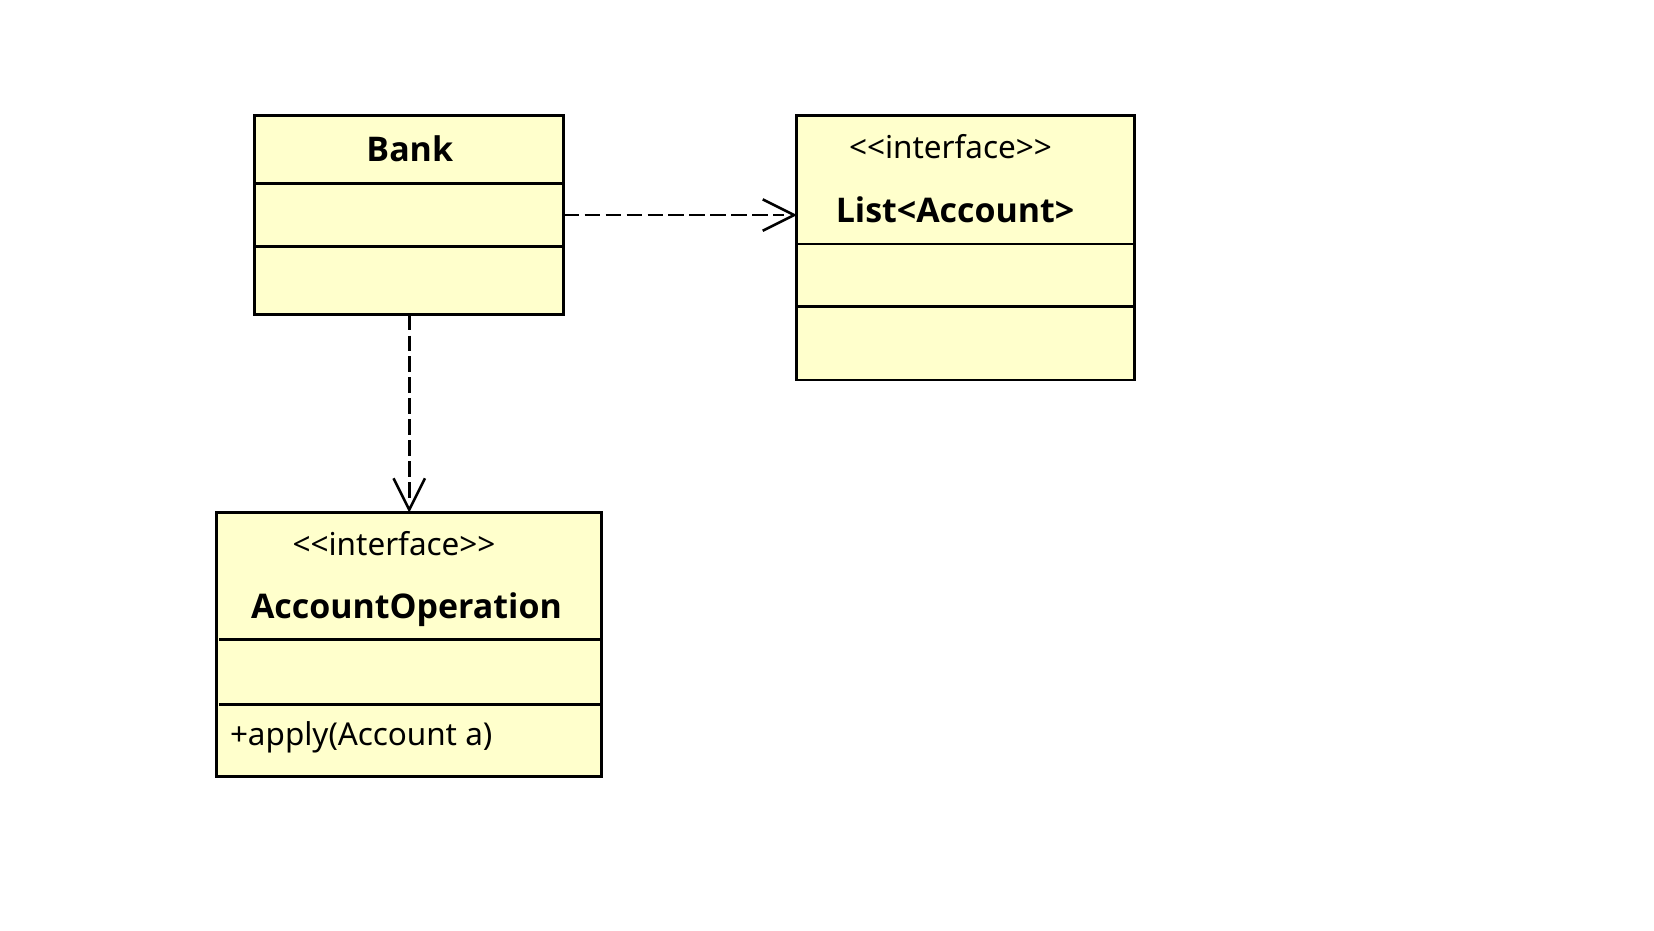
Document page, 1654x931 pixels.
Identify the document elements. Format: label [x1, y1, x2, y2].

picture [174, 75, 1440, 864]
